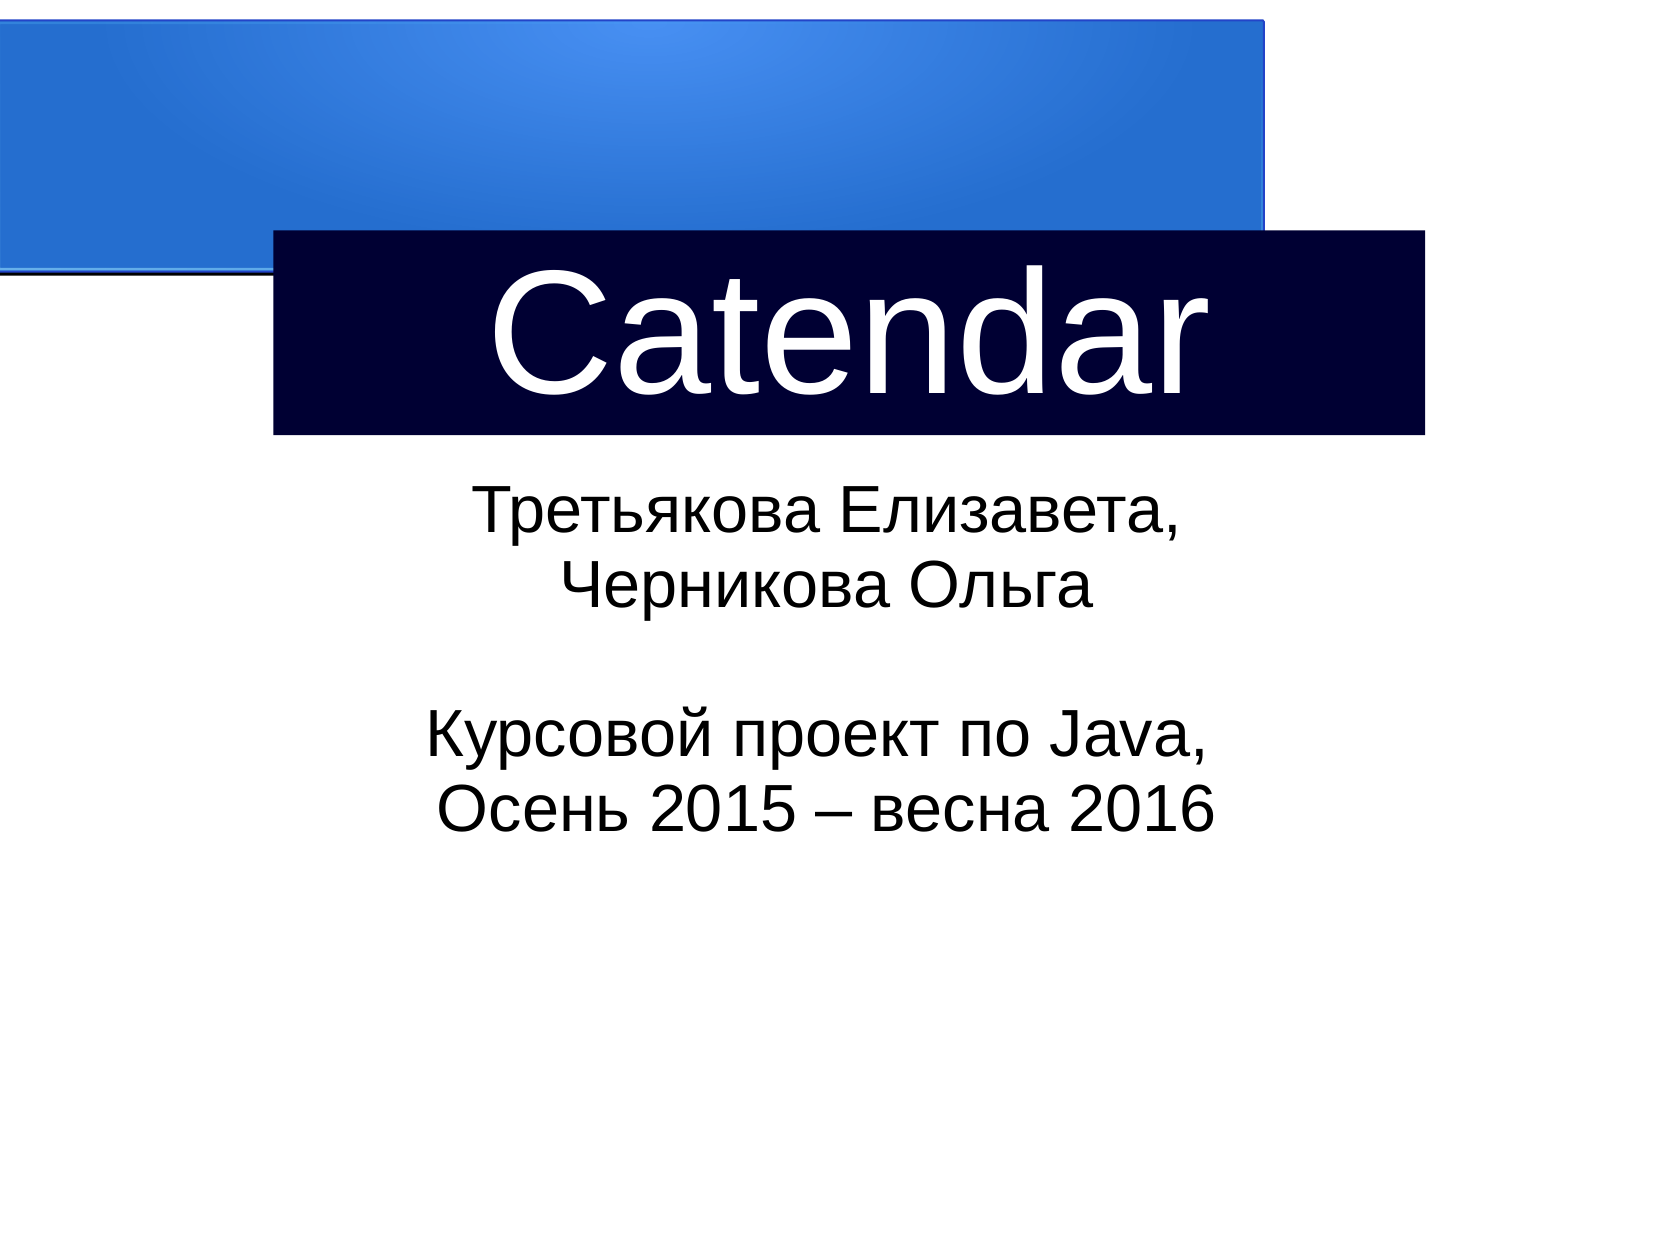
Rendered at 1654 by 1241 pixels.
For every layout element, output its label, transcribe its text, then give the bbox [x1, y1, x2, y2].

subtitle Третьякова Елизавета, Черникова Ольга Курсовой проект по Java, Осень 2015 – весна 2016 [82, 299, 1571, 1019]
title Catendar [273, 230, 1426, 299]
